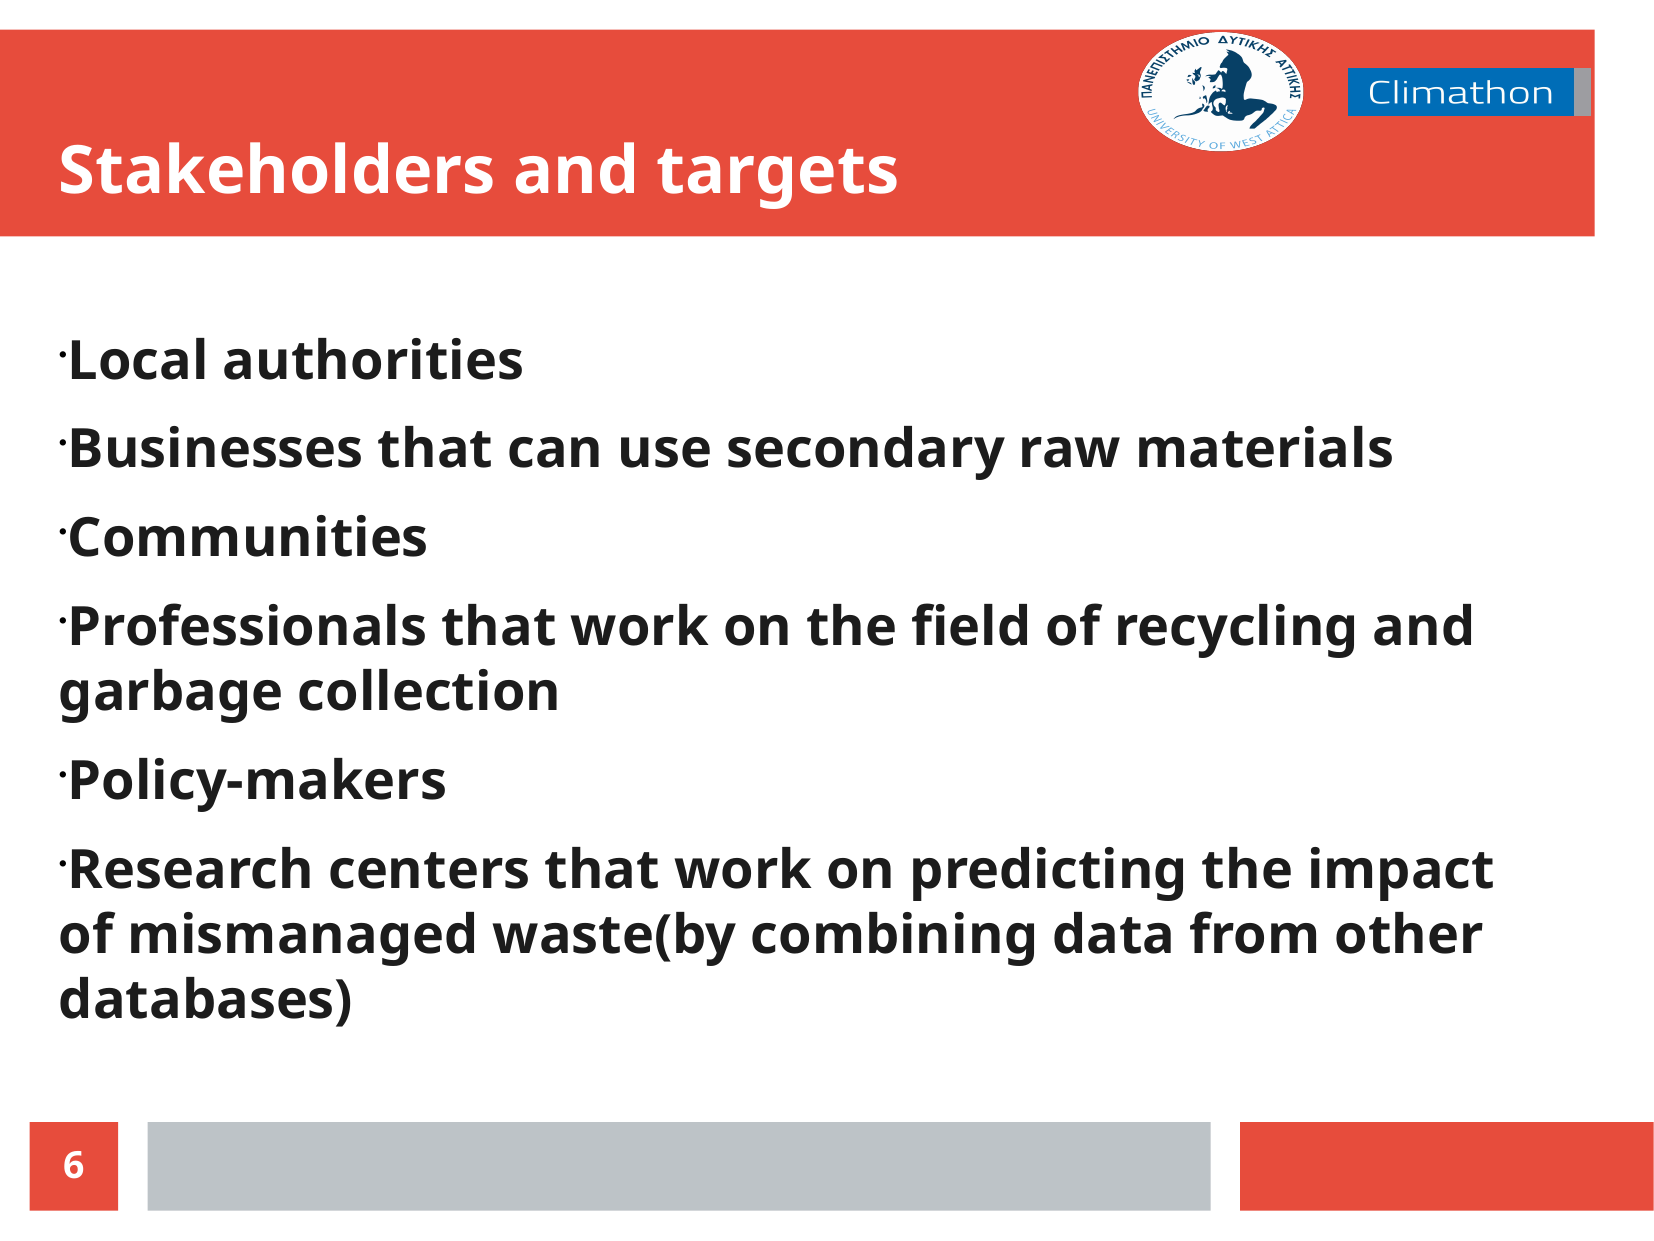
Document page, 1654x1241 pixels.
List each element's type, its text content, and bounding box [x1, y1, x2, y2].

picture [1125, 30, 1317, 166]
text_box [29, 1122, 119, 1211]
list Local authorities Businesses that can use secondary raw materials Communities Professionals that work on the field of recycling and garbage collection Policy-makers Research centers that work on predicting the impact of mismanaged waste(by combining data from other databases) [59, 324, 1565, 1093]
picture [1348, 68, 1591, 116]
title Stakeholders and targets [59, 59, 1595, 207]
